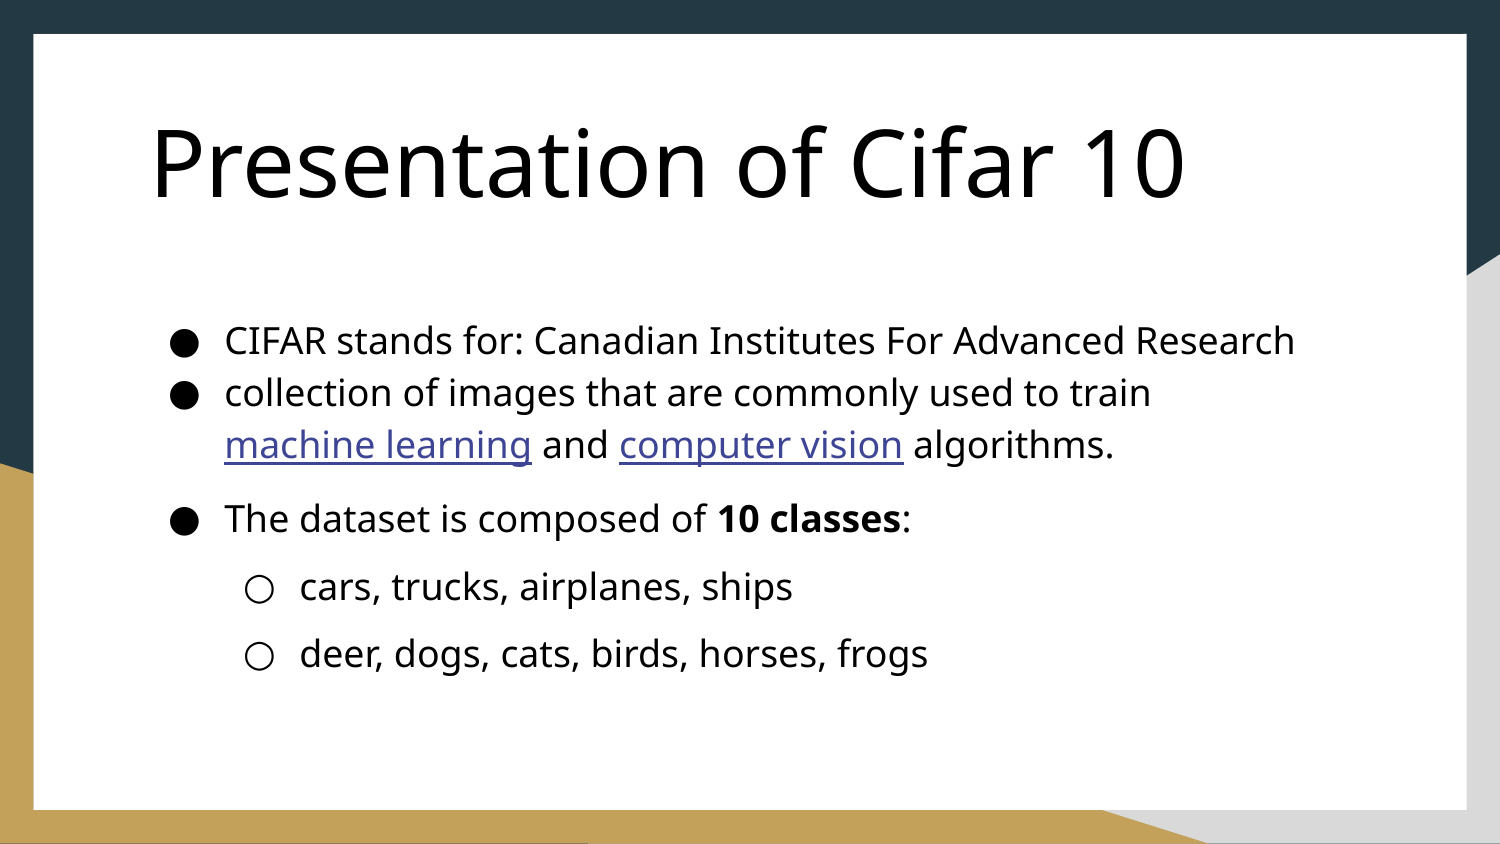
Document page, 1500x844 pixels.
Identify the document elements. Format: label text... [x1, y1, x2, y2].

list CIFAR stands for: Canadian Institutes For Advanced Research collection of images that are commonly used to train machine learning and computer vision algorithms. The dataset is composed of 10 classes: cars, trucks, airplanes, ships deer, dogs, cats, birds, horses, frogs [134, 295, 1366, 729]
title Presentation of Cifar 10 [134, 88, 1366, 246]
